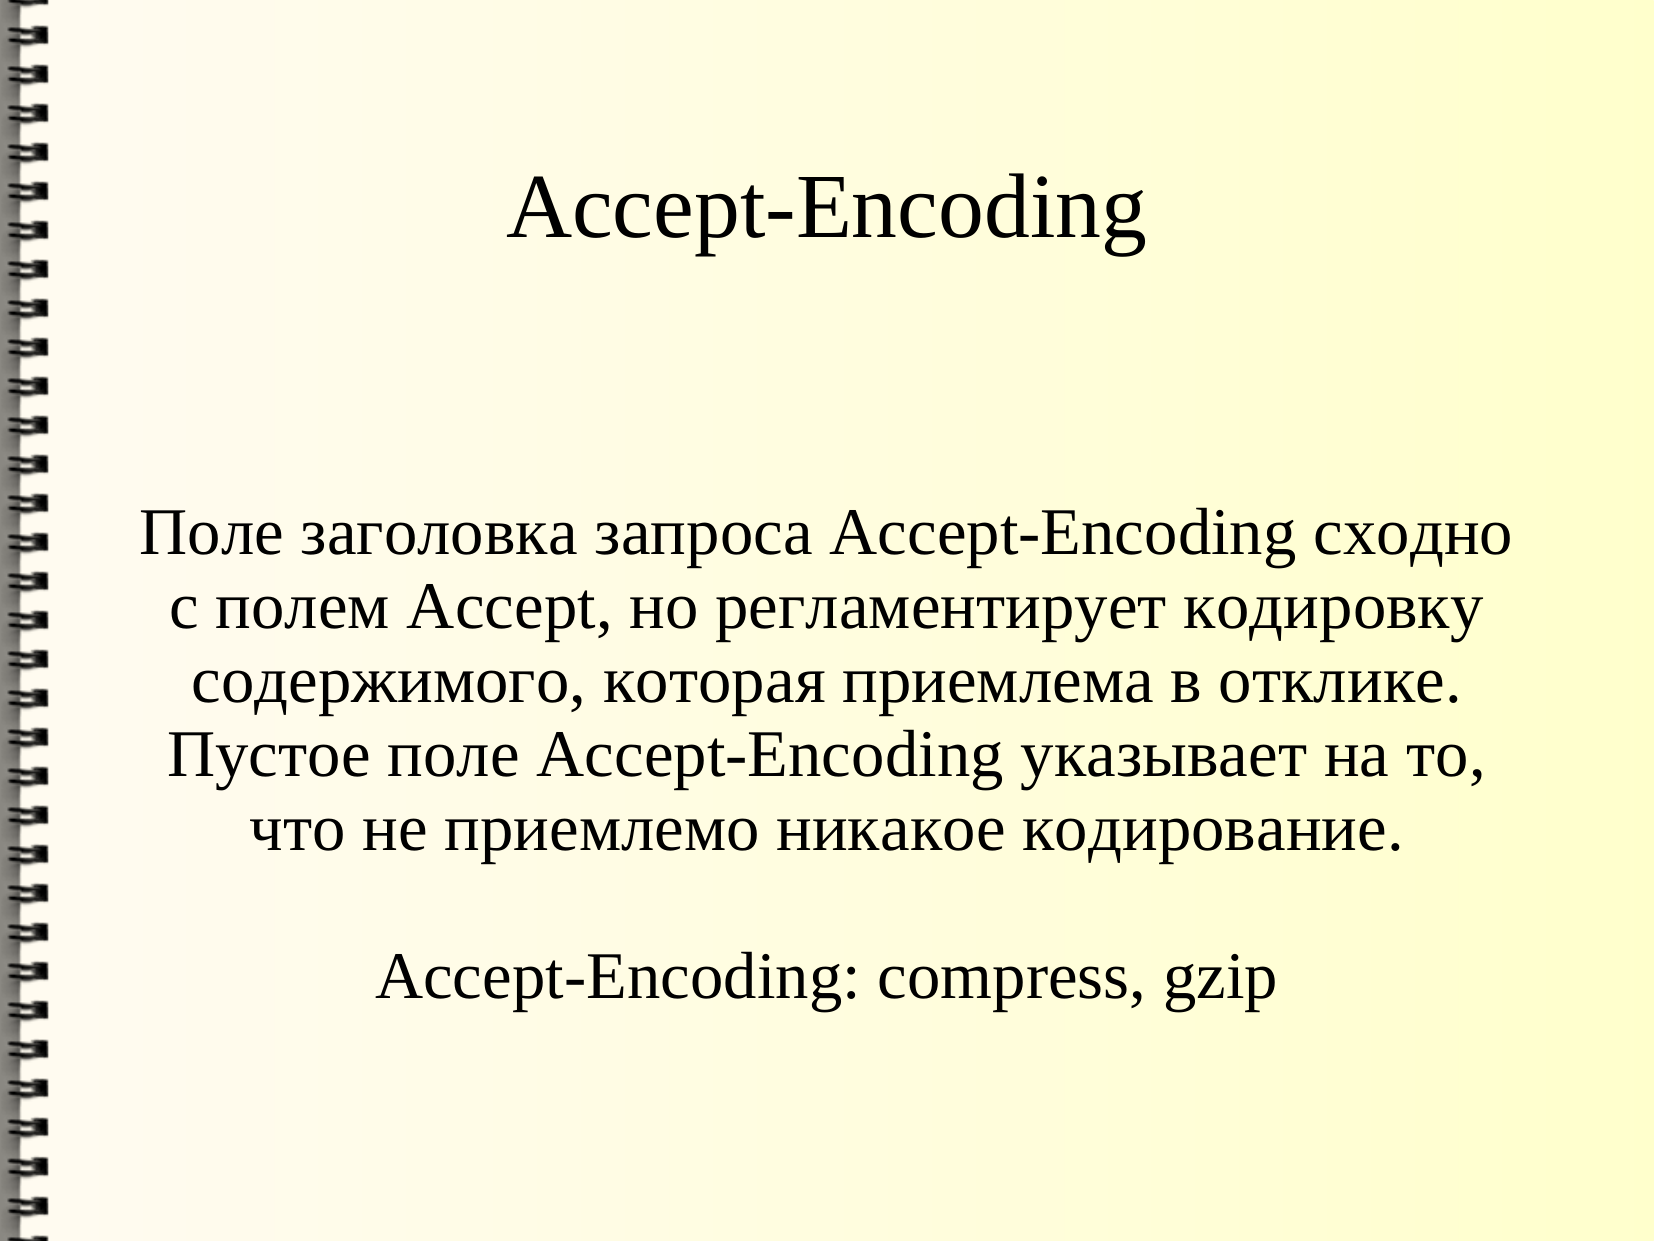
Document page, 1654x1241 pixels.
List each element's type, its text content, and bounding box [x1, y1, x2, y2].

picture [0, 0, 1654, 1241]
title Accept-Encoding [121, 102, 1534, 311]
subtitle Поле заголовка запроса Accept-Encoding сходно с полем Accept, но регламентирует кодировку содержимого, которая приемлема в отклике. Пустое поле Accept-Encoding указывает на то, что не приемлемо никакое кодирование. Accept-Encoding: compress, gzip [121, 344, 1534, 1164]
